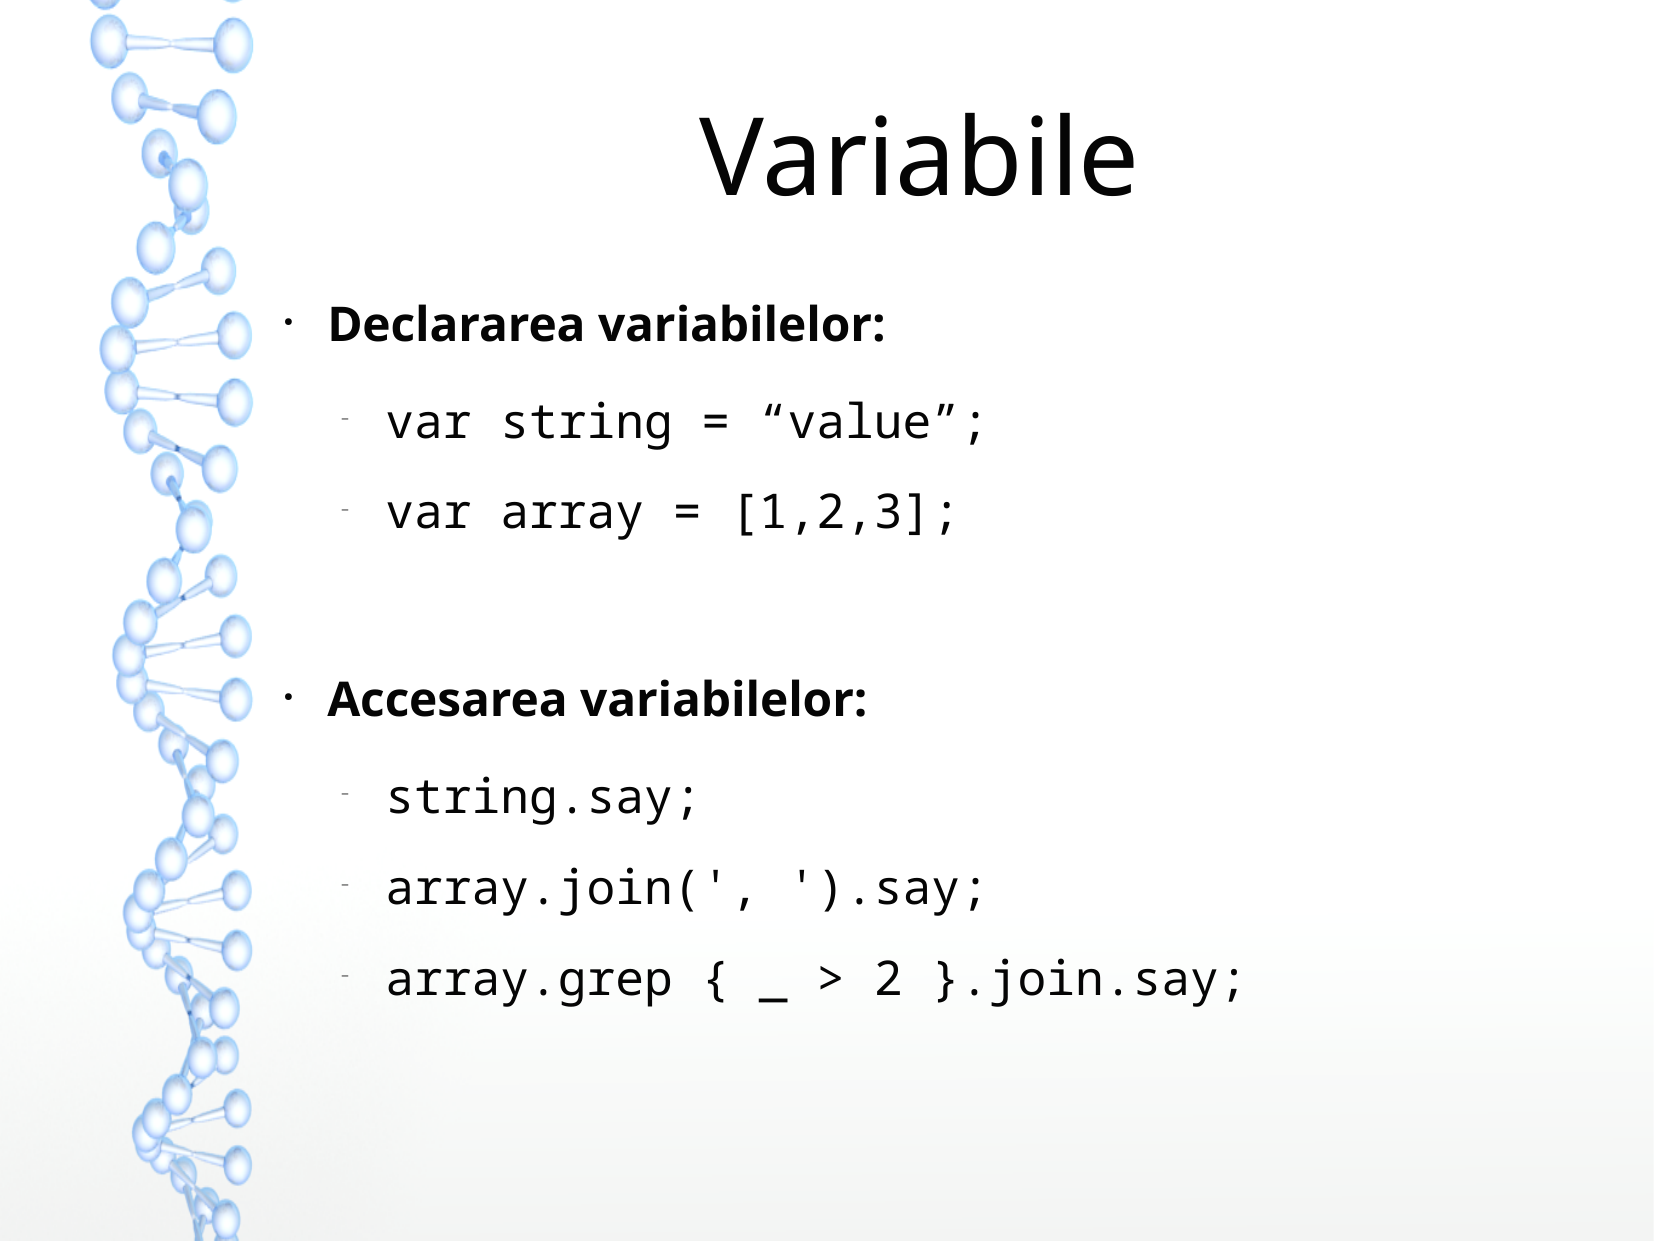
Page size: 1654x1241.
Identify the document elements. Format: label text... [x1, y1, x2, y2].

picture [0, 0, 1654, 1241]
title Variabile [269, 49, 1571, 257]
list Declararea variabilelor: var string = “value”; var array = [1,2,3]; Accesarea variabilelor: string.say; array.join(', ').say; array.grep { _ > 2 }.join.say; [269, 290, 1538, 1010]
